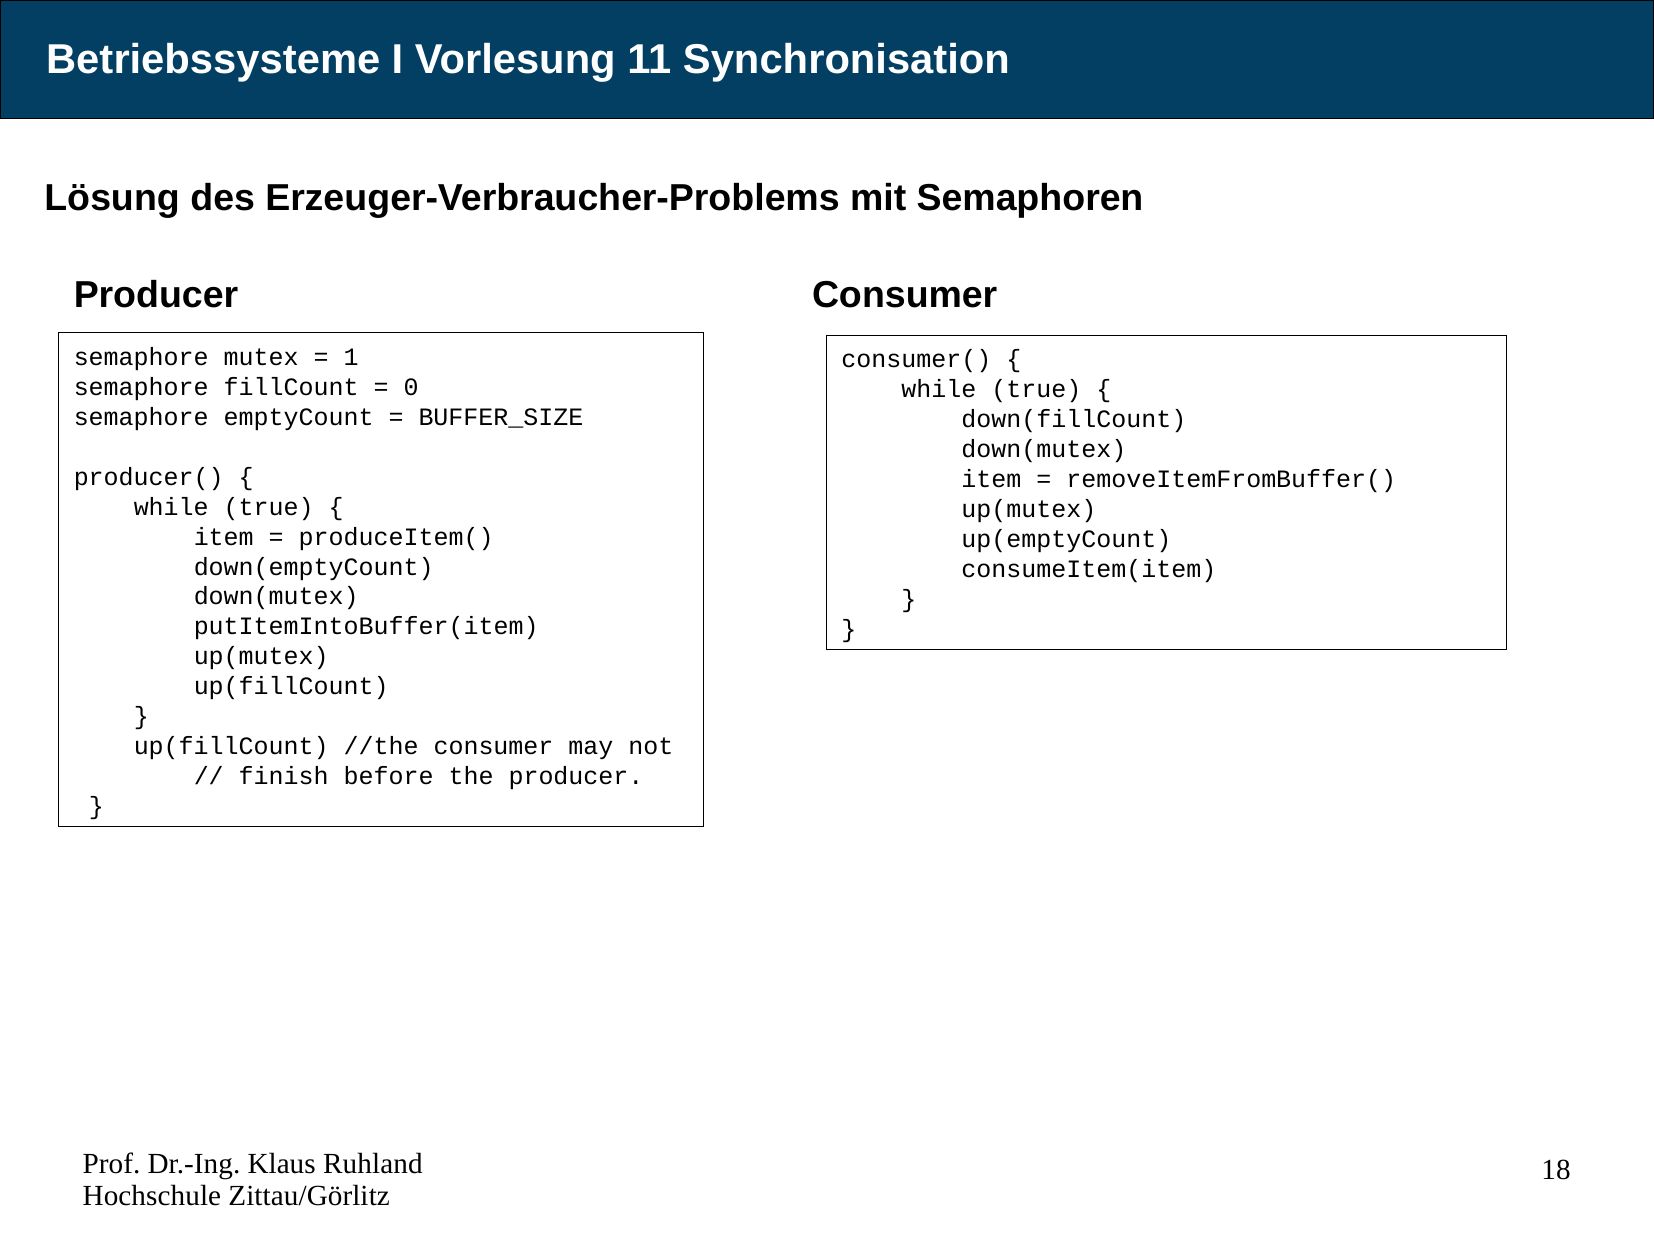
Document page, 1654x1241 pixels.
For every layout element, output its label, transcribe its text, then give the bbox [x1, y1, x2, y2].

text_box Producer Consumer [59, 265, 1013, 324]
text_box semaphore mutex = 1 semaphore fillCount = 0 semaphore emptyCount = BUFFER_SIZE producer() { while (true) { item = produceItem() down(emptyCount) down(mutex) putItemIntoBuffer(item) up(mutex) up(fillCount) } up(fillCount) //the consumer may not // finish before the producer. } [58, 332, 704, 827]
text_box Lösung des Erzeuger-Verbraucher-Problems mit Semaphoren [29, 147, 1565, 1224]
text_box consumer() { while (true) { down(fillCount) down(mutex) item = removeItemFromBuffer() up(mutex) up(emptyCount) consumeItem(item) } } [826, 335, 1507, 650]
